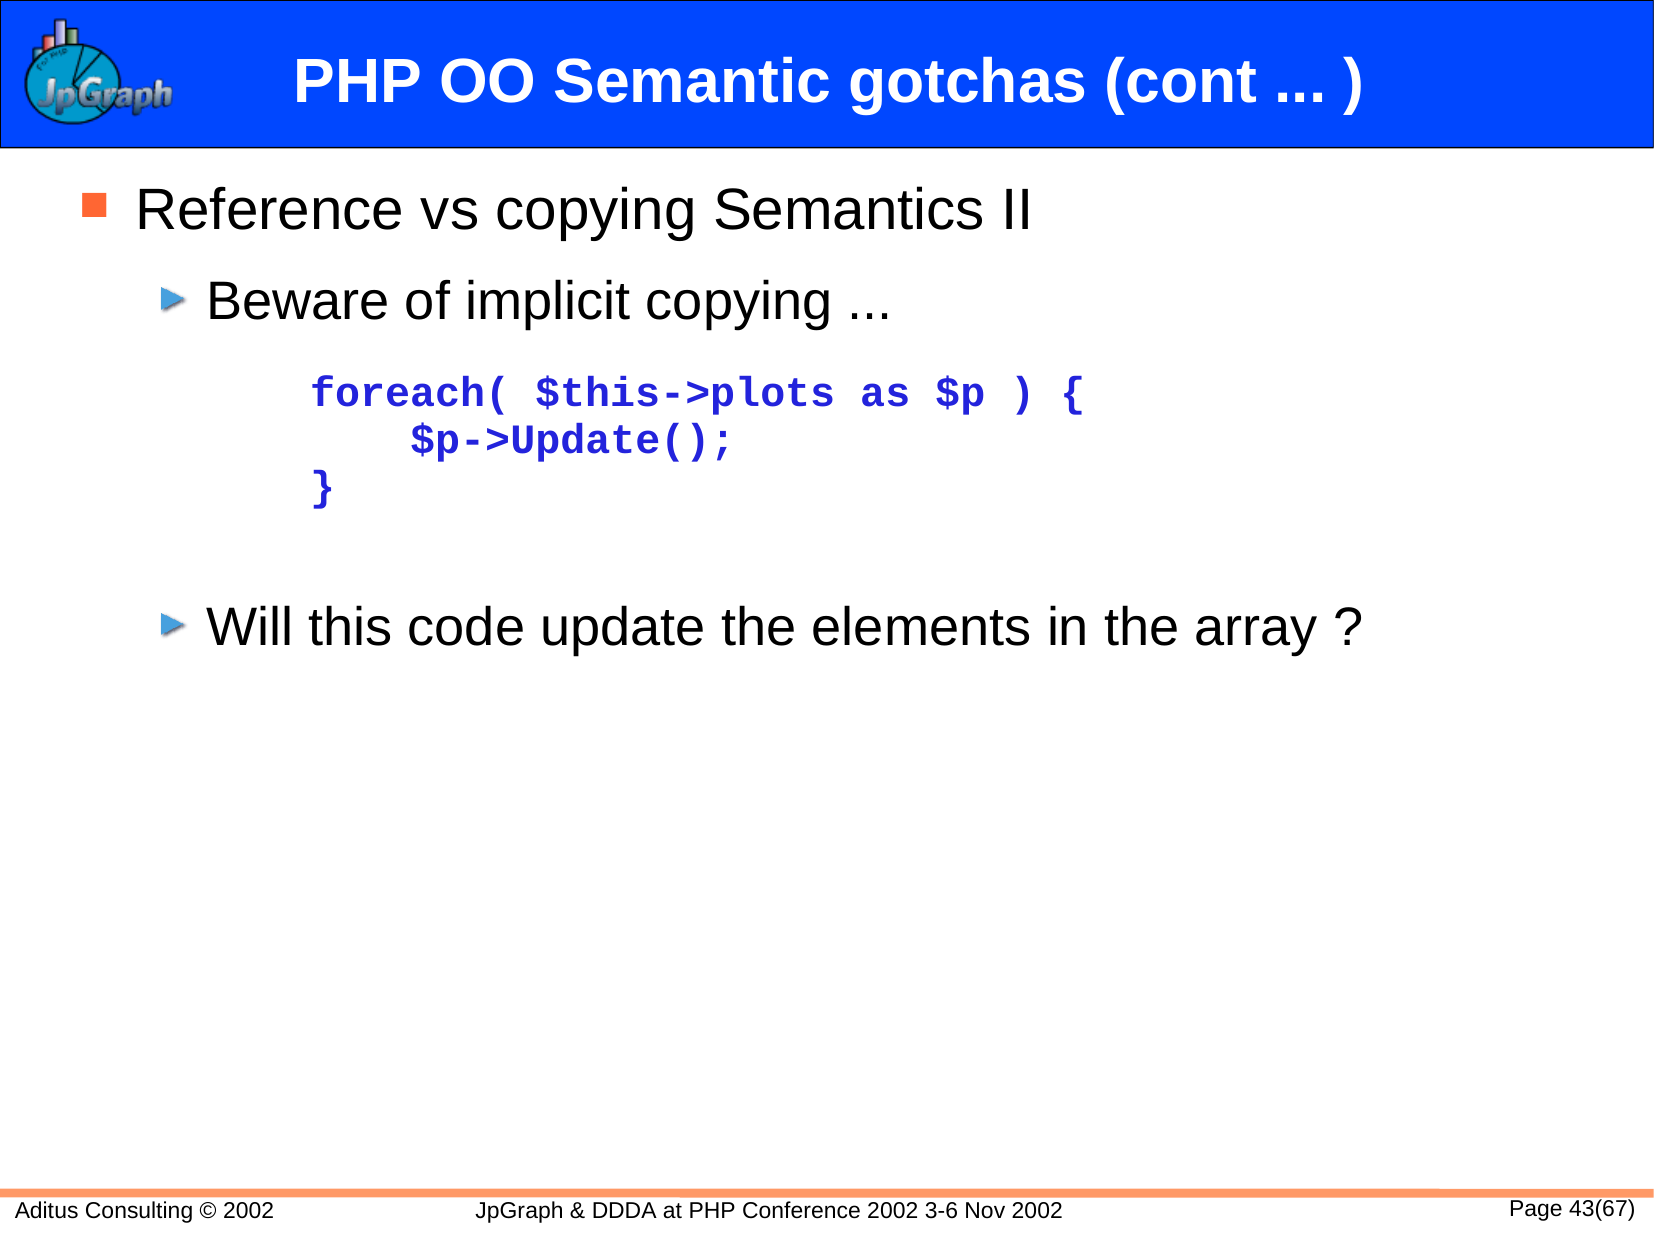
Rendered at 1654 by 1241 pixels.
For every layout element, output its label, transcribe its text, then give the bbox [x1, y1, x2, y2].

text_box foreach( $this->plots as $p ) { $p->Update(); } [310, 368, 1226, 511]
title PHP OO Semantic gotchas (cont ... ) [123, 0, 1536, 163]
list Reference vs copying Semantics II Beware of implicit copying ... Will this code update the elements in the array ? [64, 177, 1580, 660]
picture [20, 17, 123, 128]
